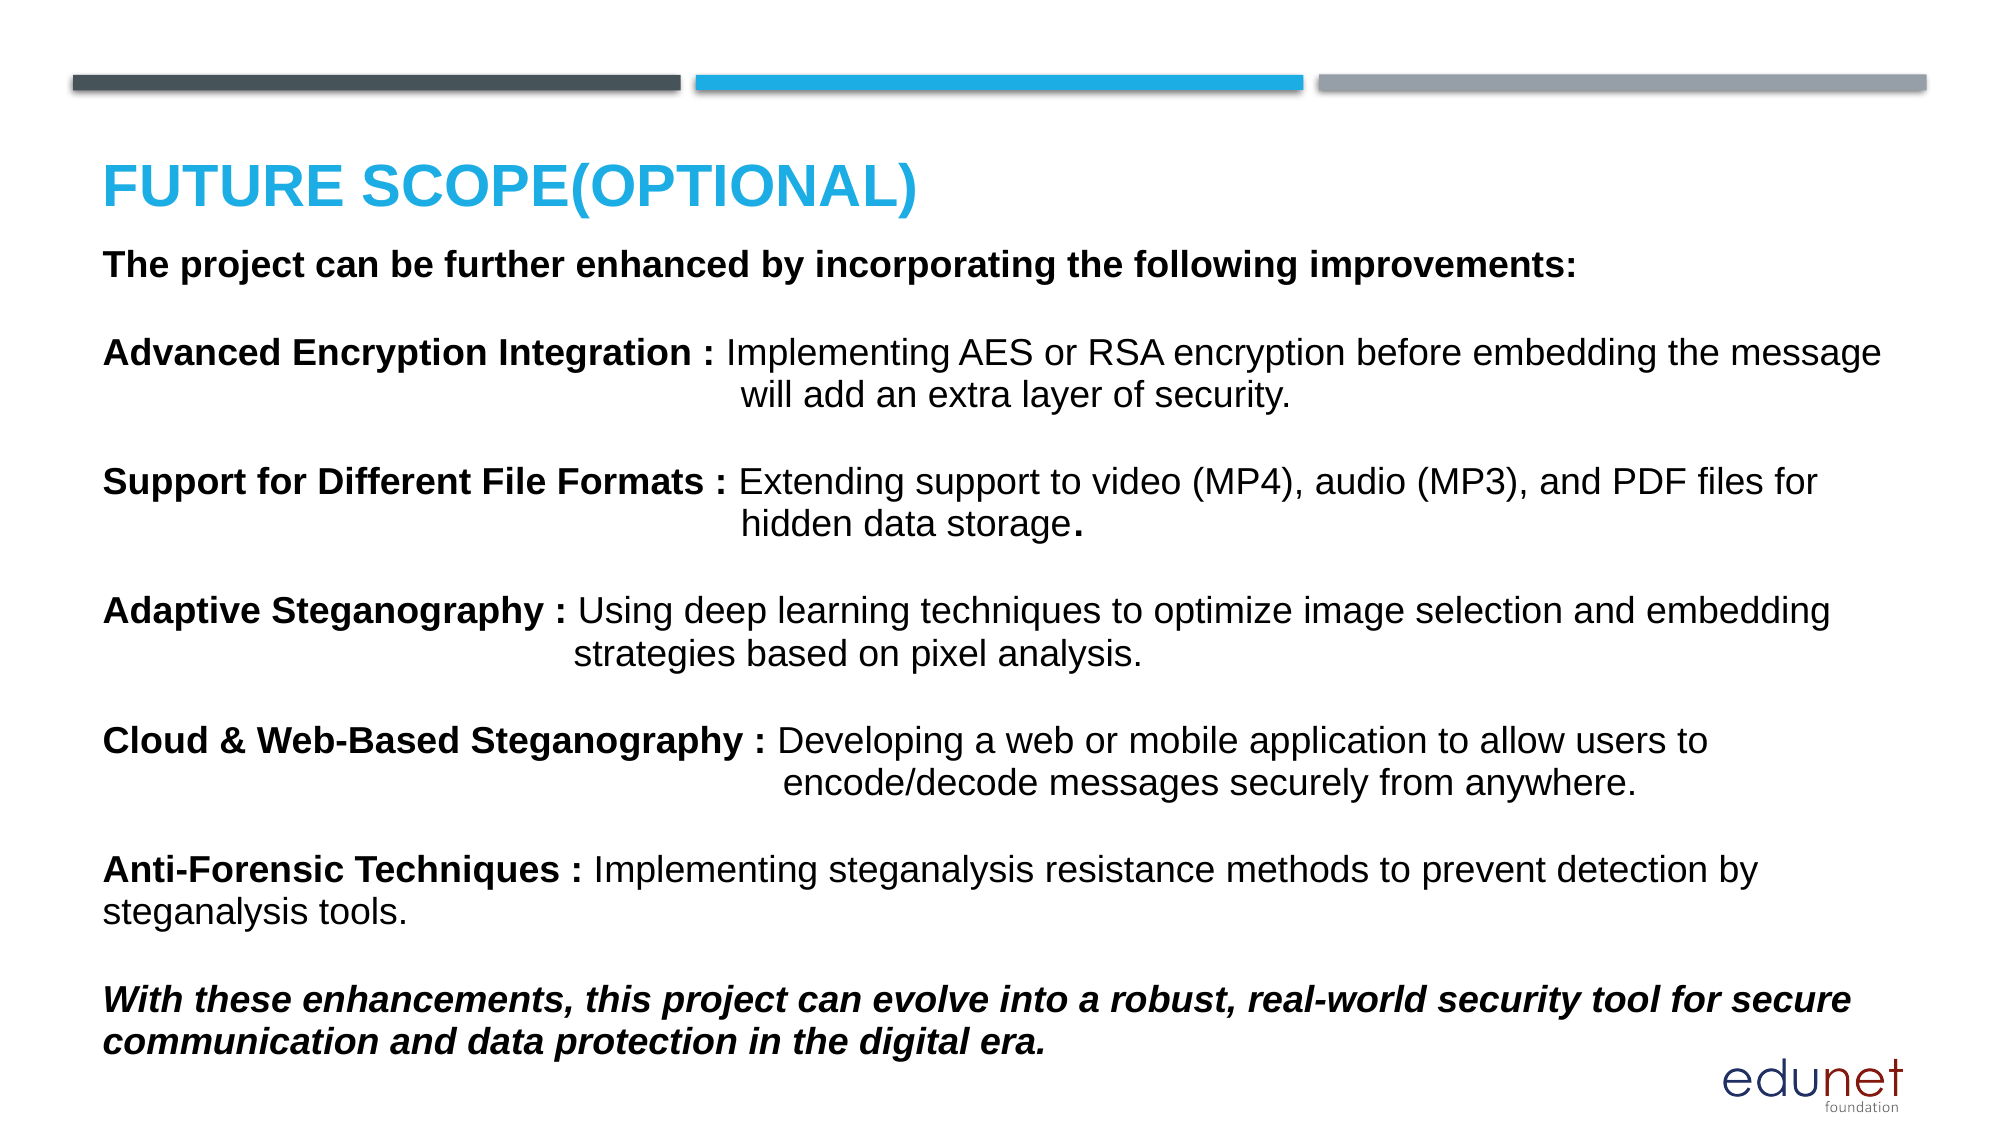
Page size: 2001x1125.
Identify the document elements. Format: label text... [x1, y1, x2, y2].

text_box The project can be further enhanced by incorporating the following improvements: Advanced Encryption Integration : Implementing AES or RSA encryption before embedding the message will add an extra layer of security. Support for Different File Formats : Extending support to video (MP4), audio (MP3), and PDF files for hidden data storage. Adaptive Steganography : Using deep learning techniques to optimize image selection and embedding strategies based on pixel analysis. Cloud & Web-Based Steganography : Developing a web or mobile application to allow users to encode/decode messages securely from anywhere. Anti-Forensic Techniques : Implementing steganalysis resistance methods to prevent detection by steganalysis tools. With these enhancements, this project can evolve into a robust, real-world security tool for secure communication and data protection in the digital era. [87, 236, 1949, 1082]
picture [1719, 1082, 1905, 1116]
text_box Future scope(optional) [87, 138, 1898, 226]
